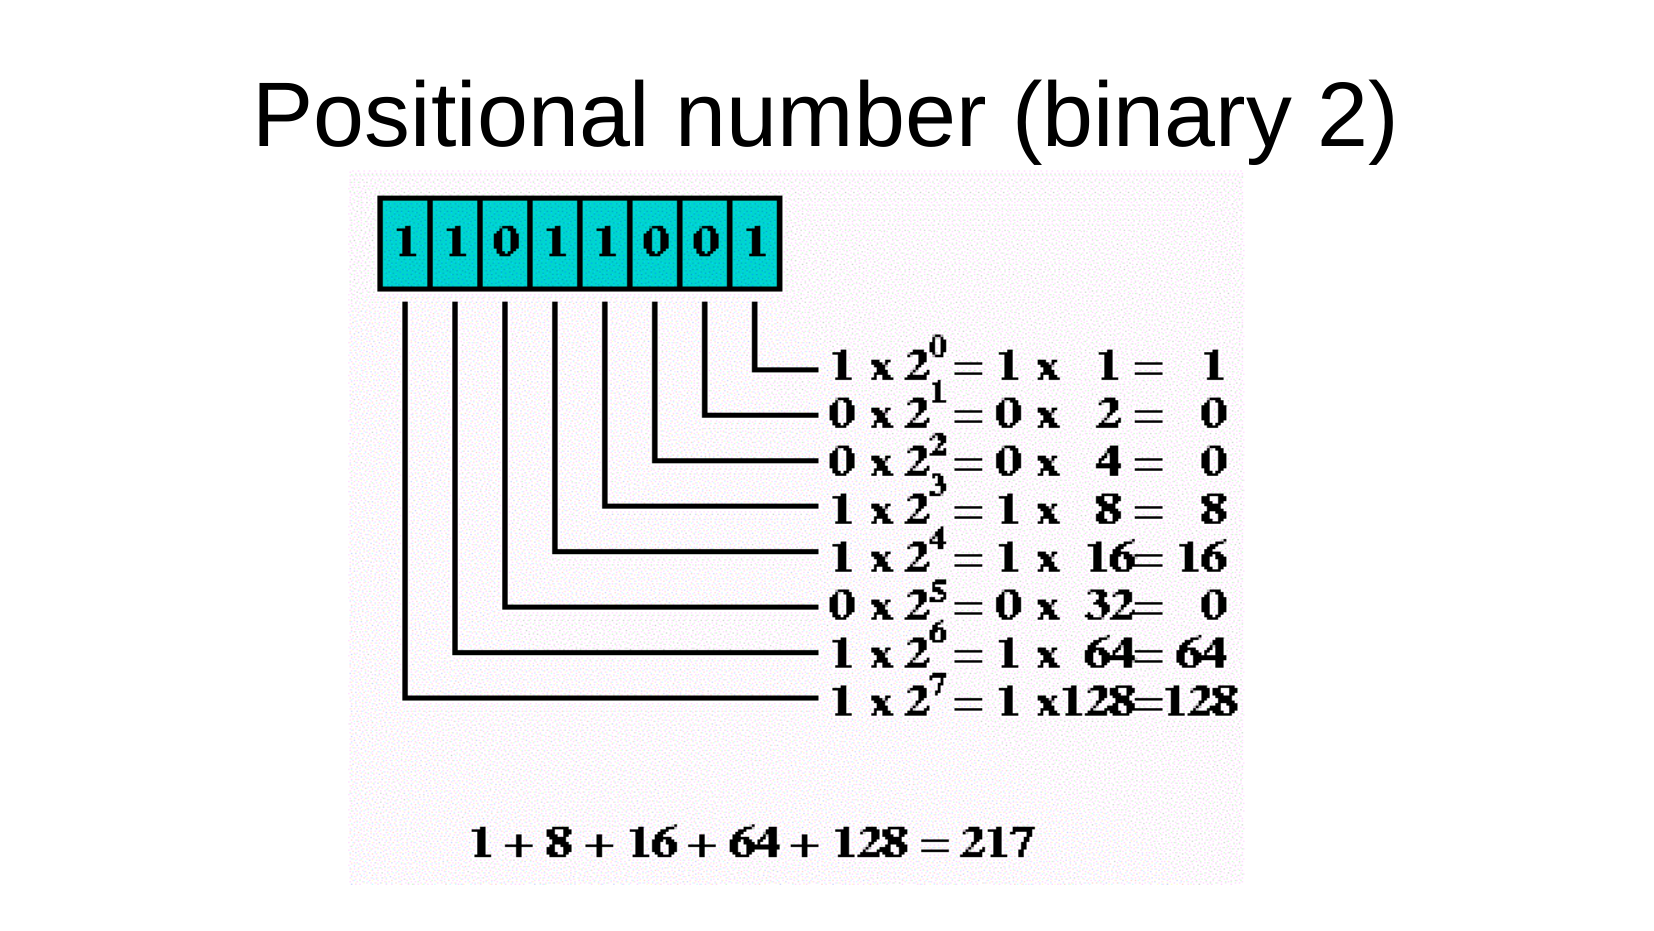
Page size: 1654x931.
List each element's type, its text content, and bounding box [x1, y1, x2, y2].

picture [347, 168, 1246, 886]
title Positional number (binary 2) [82, 37, 1571, 193]
